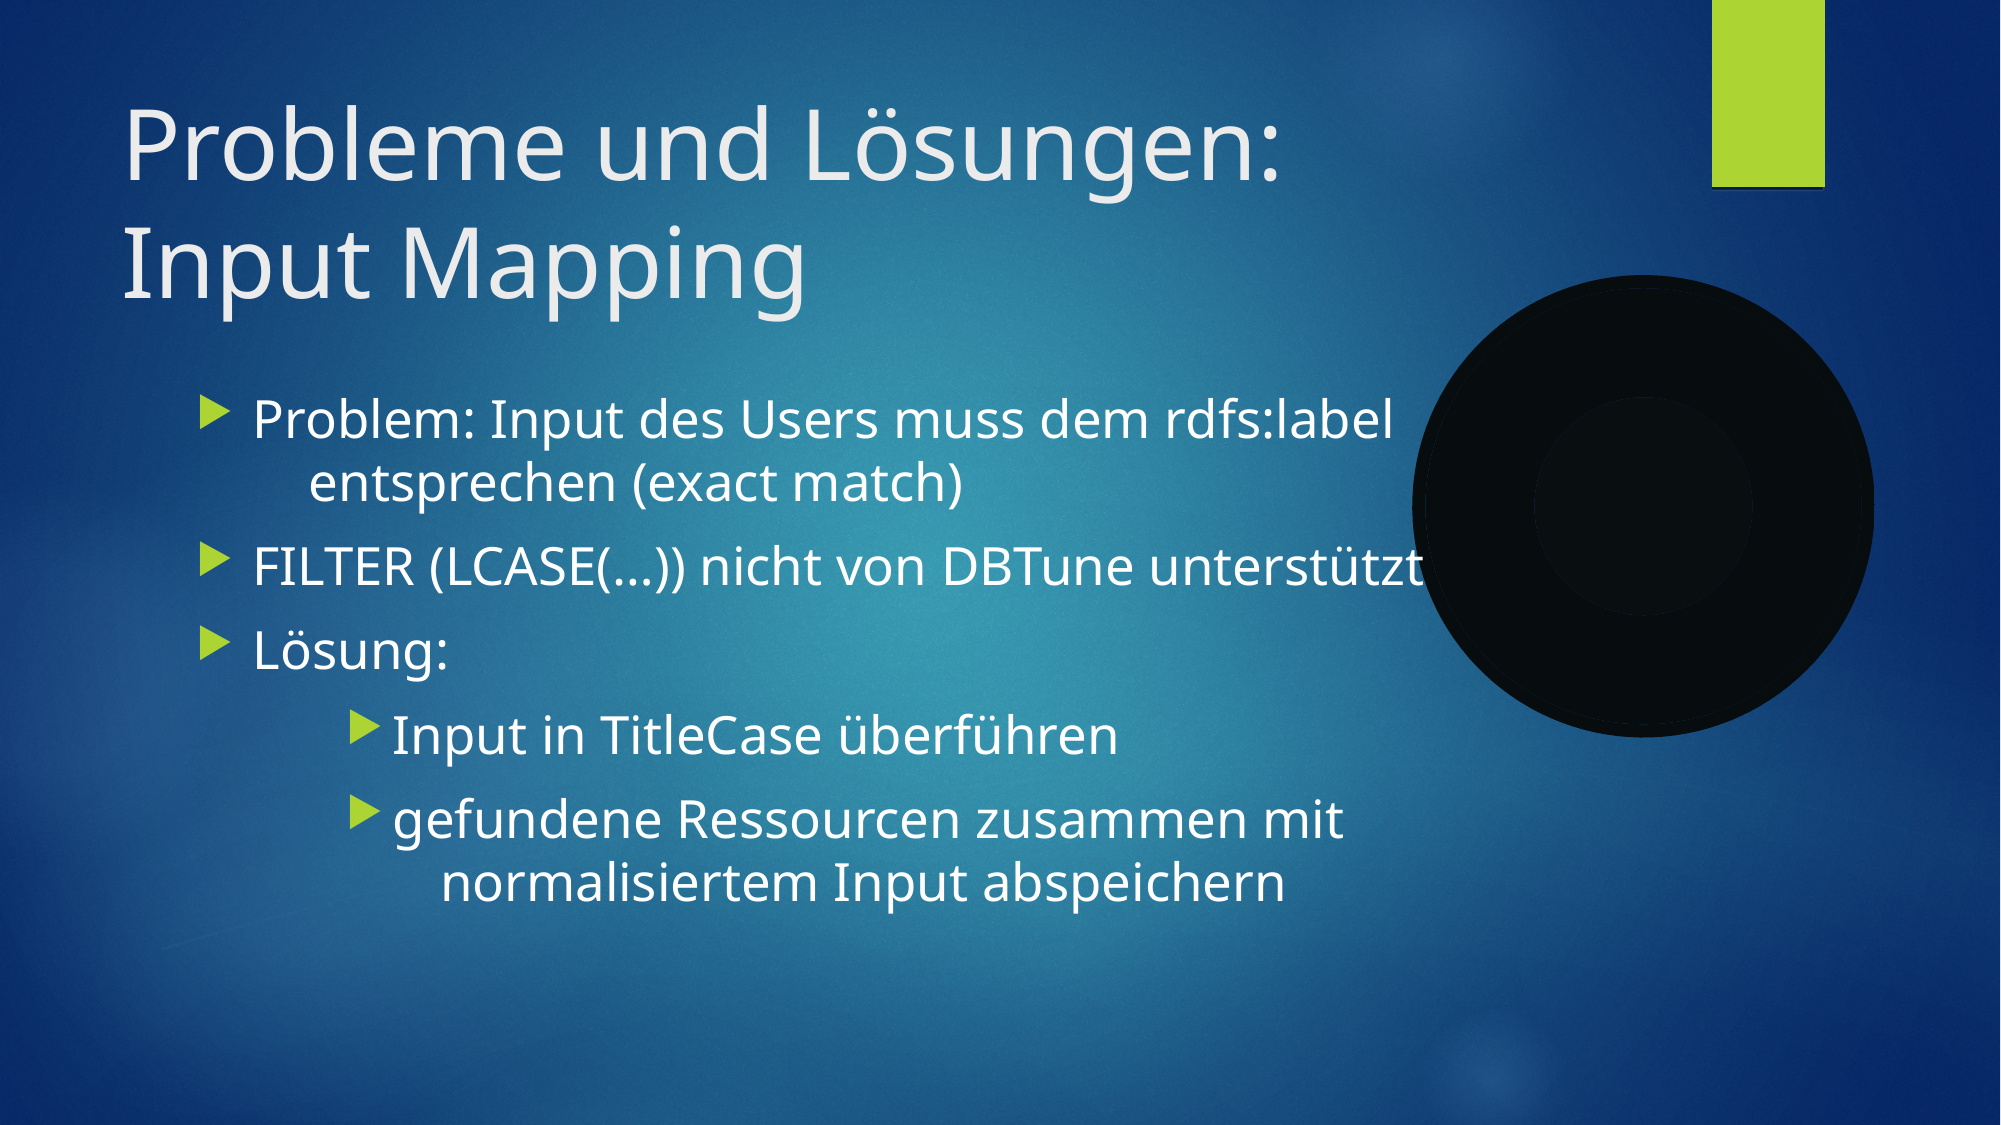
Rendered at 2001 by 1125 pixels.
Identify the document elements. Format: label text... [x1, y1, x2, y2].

list Problem: Input des Users muss dem rdfs:label entsprechen (exact match) FILTER (LCASE(…)) nicht von DBTune unterstützt Lösung: Input in TitleCase überführen gefundene Ressourcen zusammen mit normalisiertem Input abspeichern [181, 378, 1649, 1067]
title Probleme und Lösungen: Input Mapping [106, 74, 1649, 305]
